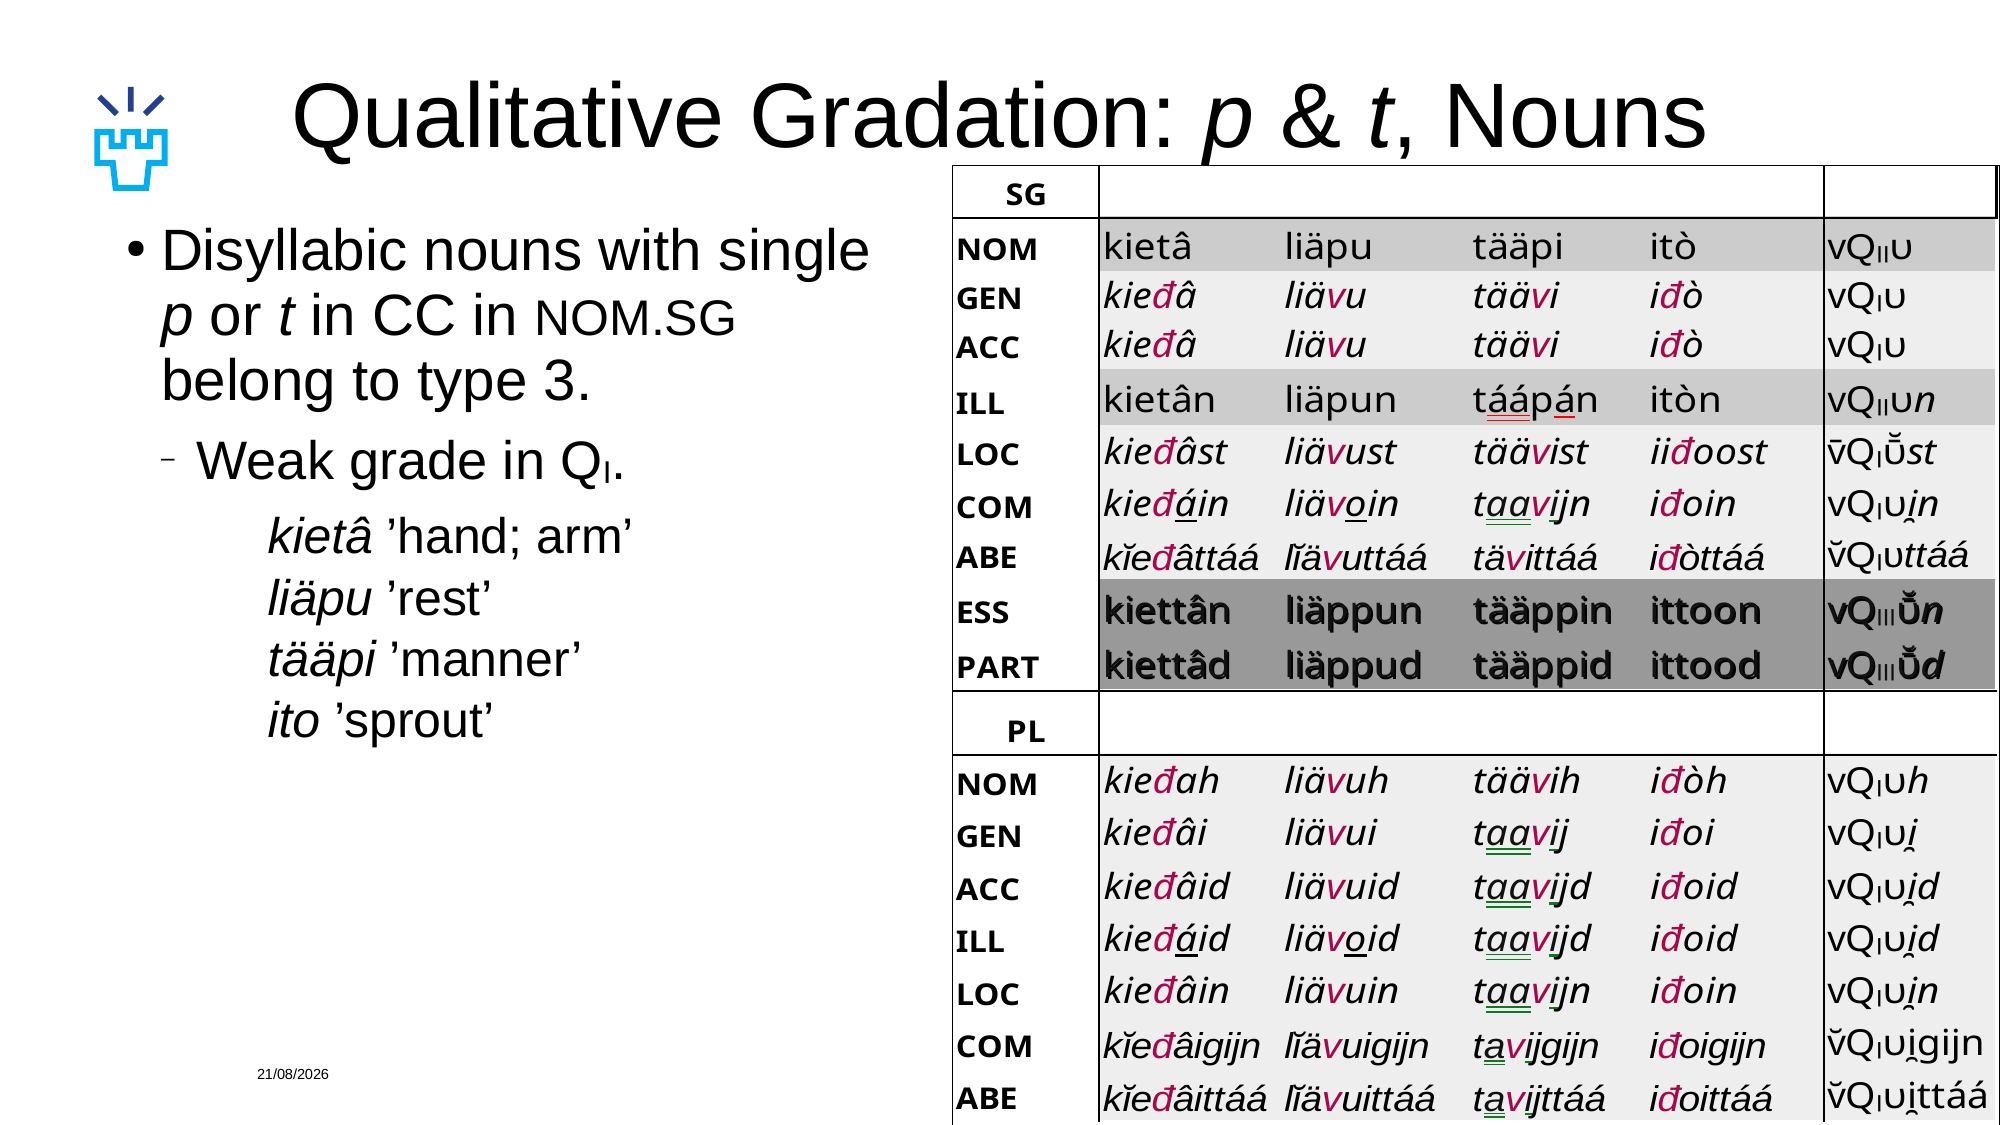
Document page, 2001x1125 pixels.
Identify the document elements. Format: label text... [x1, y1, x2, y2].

list Disyllabic nouns with single p or t in CC in NOM.SG belong to type 3. Weak grade in QI. kietâ ’hand; arm’ liäpu ’rest’ tääpi ’manner’ ito ’sprout’ [125, 217, 951, 1009]
chart [952, 165, 2000, 1125]
title Qualitative Gradation: p & t, Nouns [260, 13, 1740, 217]
